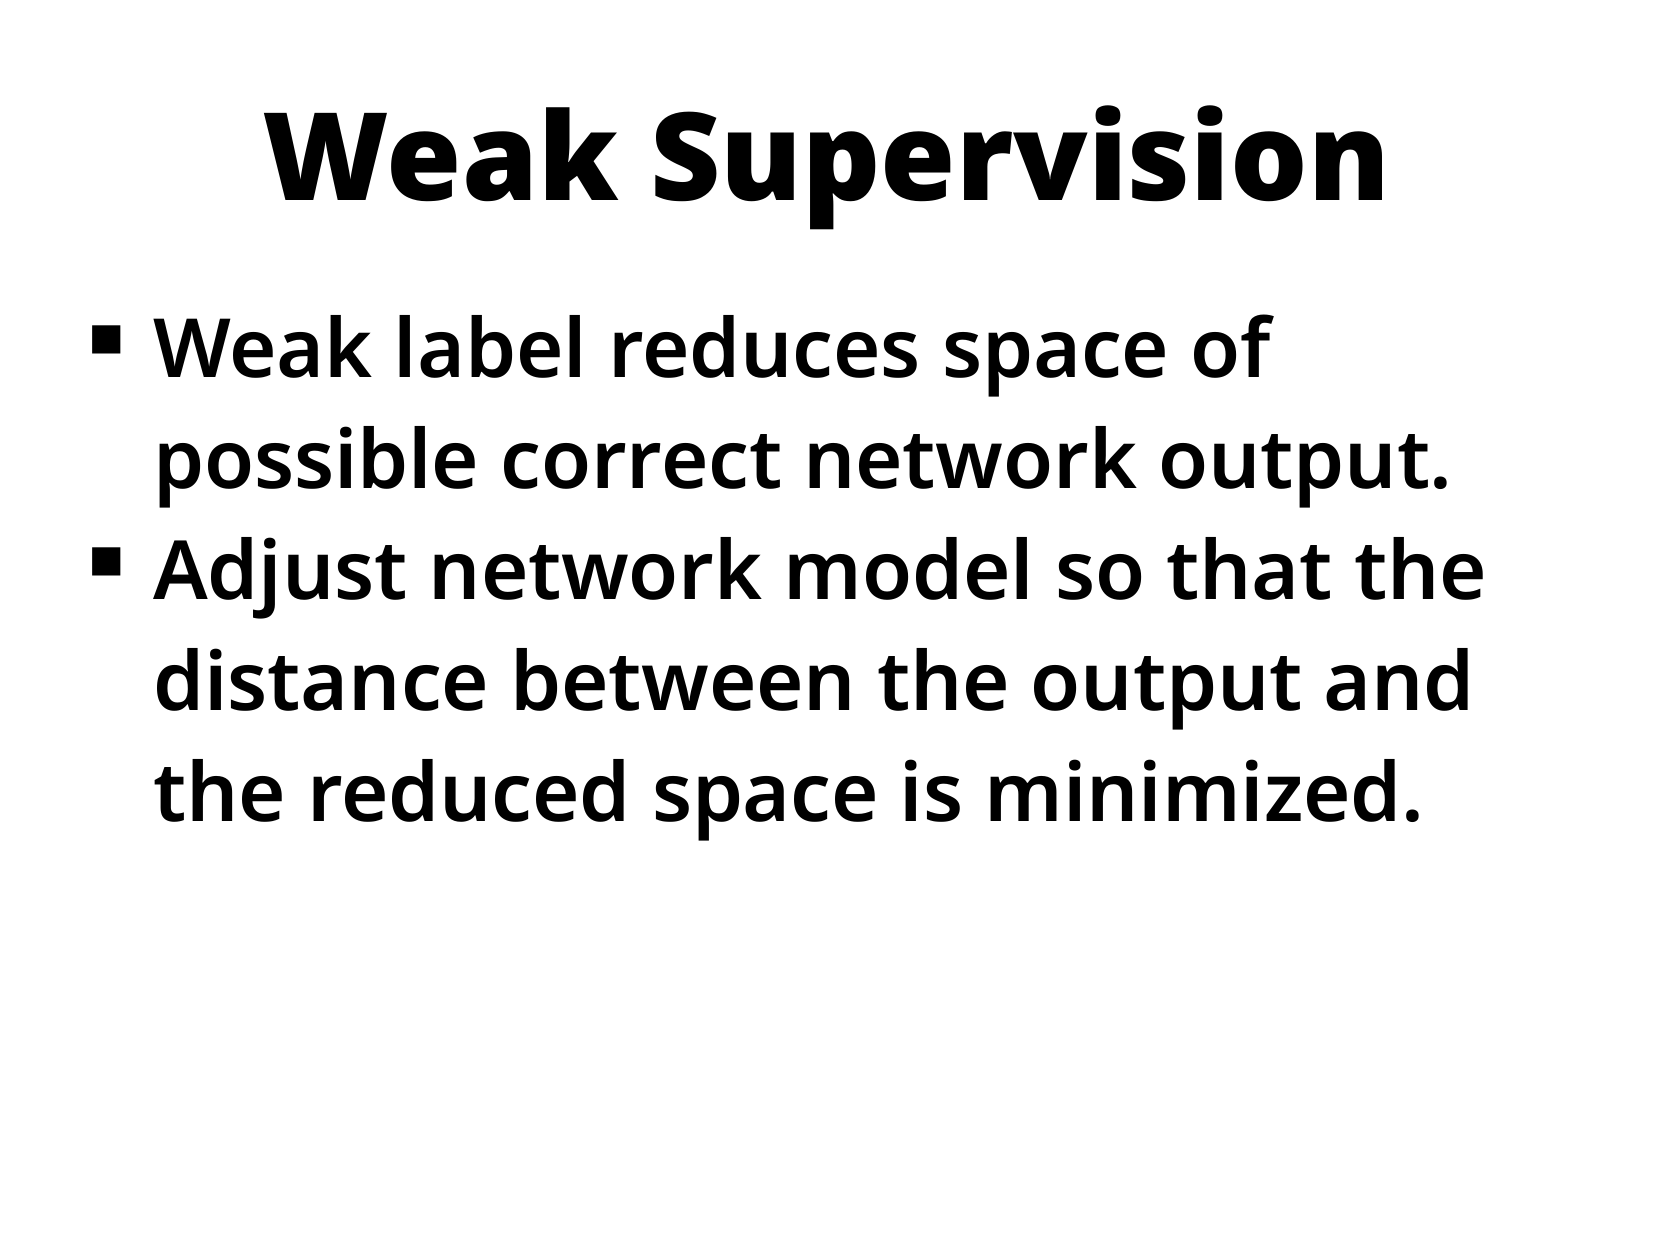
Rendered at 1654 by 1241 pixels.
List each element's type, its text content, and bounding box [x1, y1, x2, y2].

title Weak Supervision [82, 49, 1571, 257]
list Weak label reduces space of possible correct network output. Adjust network model so that the distance between the output and the reduced space is minimized. [82, 290, 1571, 1010]
